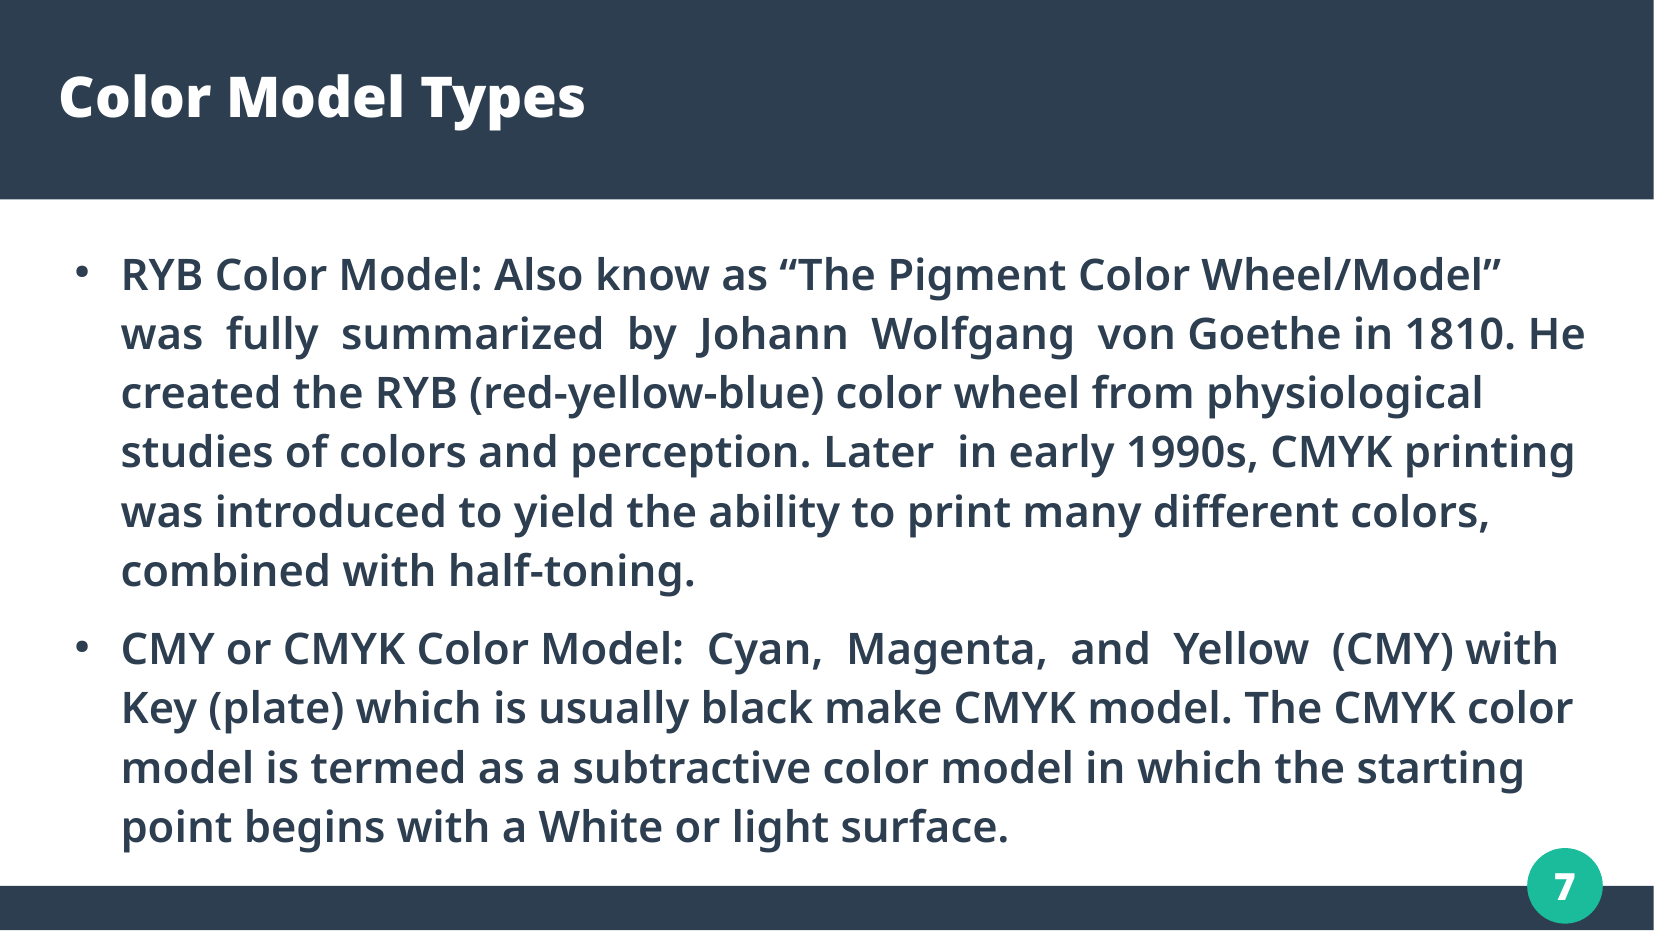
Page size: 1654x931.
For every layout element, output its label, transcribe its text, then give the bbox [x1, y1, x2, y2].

list RYB Color Model: Also know as “The Pigment Color Wheel/Model” was fully summarized by Johann Wolfgang von Goethe in 1810. He created the RYB (red-yellow-blue) color wheel from physiological studies of colors and perception. Later in early 1990s, CMYK printing was introduced to yield the ability to print many different colors, combined with half-toning. CMY or CMYK Color Model: Cyan, Magenta, and Yellow (CMY) with Key (plate) which is usually black make CMYK model. The CMYK color model is termed as a subtractive color model in which the starting point begins with a White or light surface. [59, 243, 1595, 864]
title Color Model Types [59, 37, 1595, 155]
